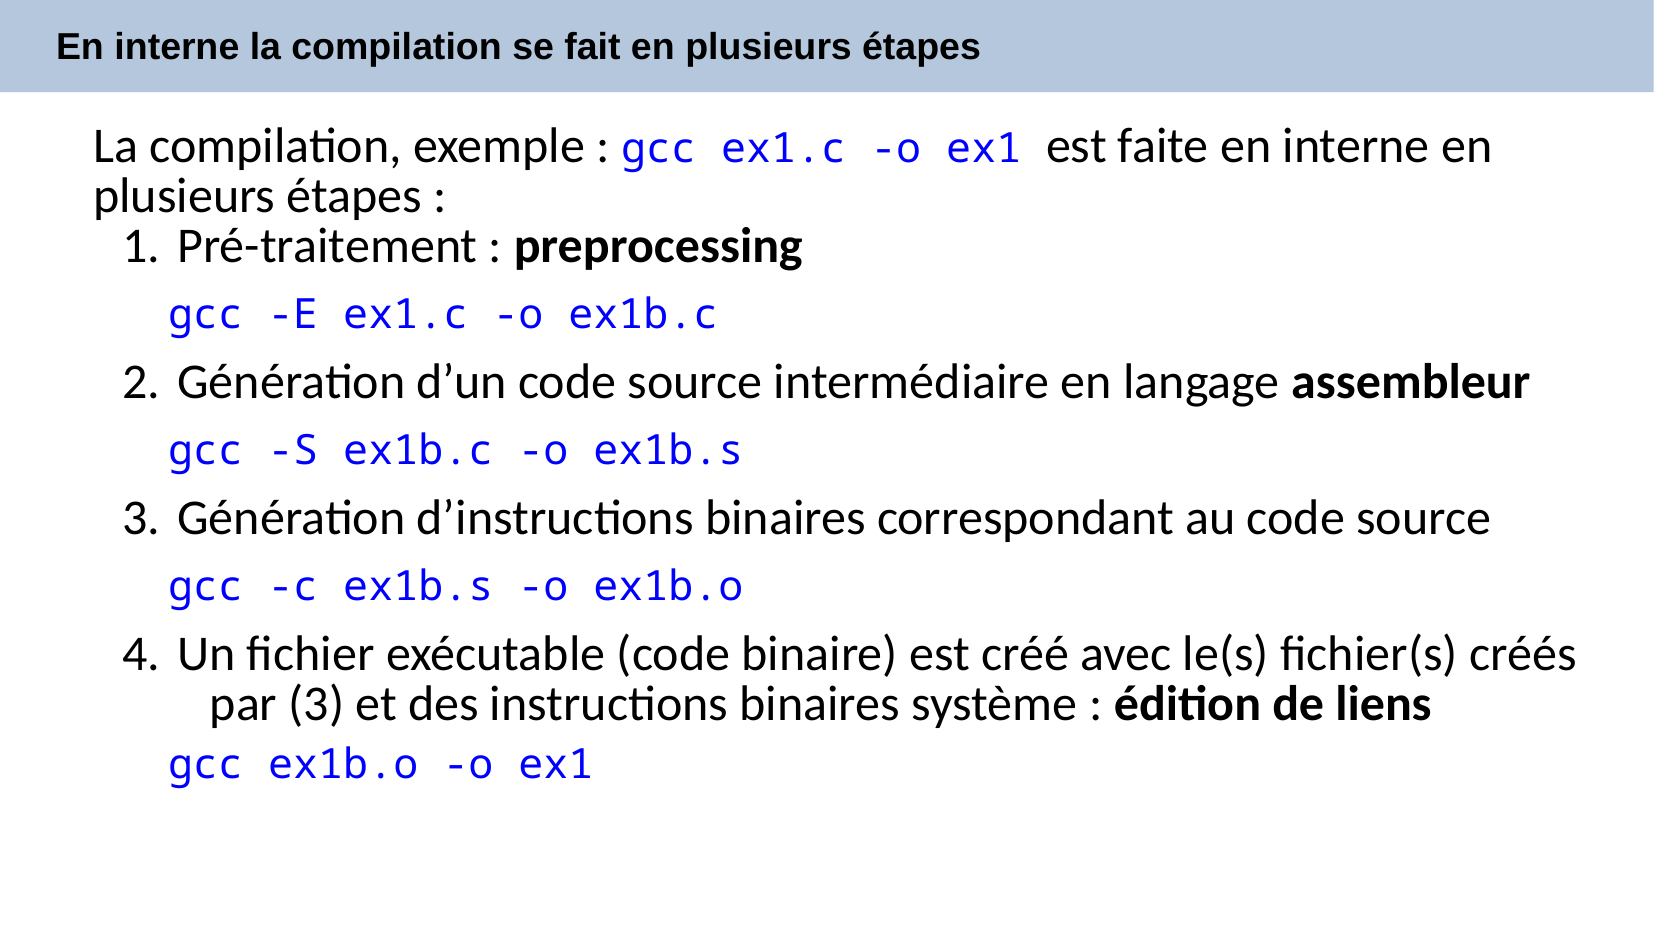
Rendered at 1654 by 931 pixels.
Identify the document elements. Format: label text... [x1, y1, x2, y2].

text_box La compilation, exemple : gcc ex1.c -o ex1 est faite en interne en plusieurs étapes : Pré-traitement : preprocessing gcc -E ex1.c -o ex1b.c Génération d’un code source intermédiaire en langage assembleur gcc -S ex1b.c -o ex1b.s Génération d’instructions binaires correspondant au code source gcc -c ex1b.s -o ex1b.o Un fichier exécutable (code binaire) est créé avec le(s) fichier(s) créés par (3) et des instructions binaires système : édition de liens gcc ex1b.o -o ex1 [76, 109, 1613, 861]
text_box En interne la compilation se fait en plusieurs étapes [0, 0, 1654, 93]
